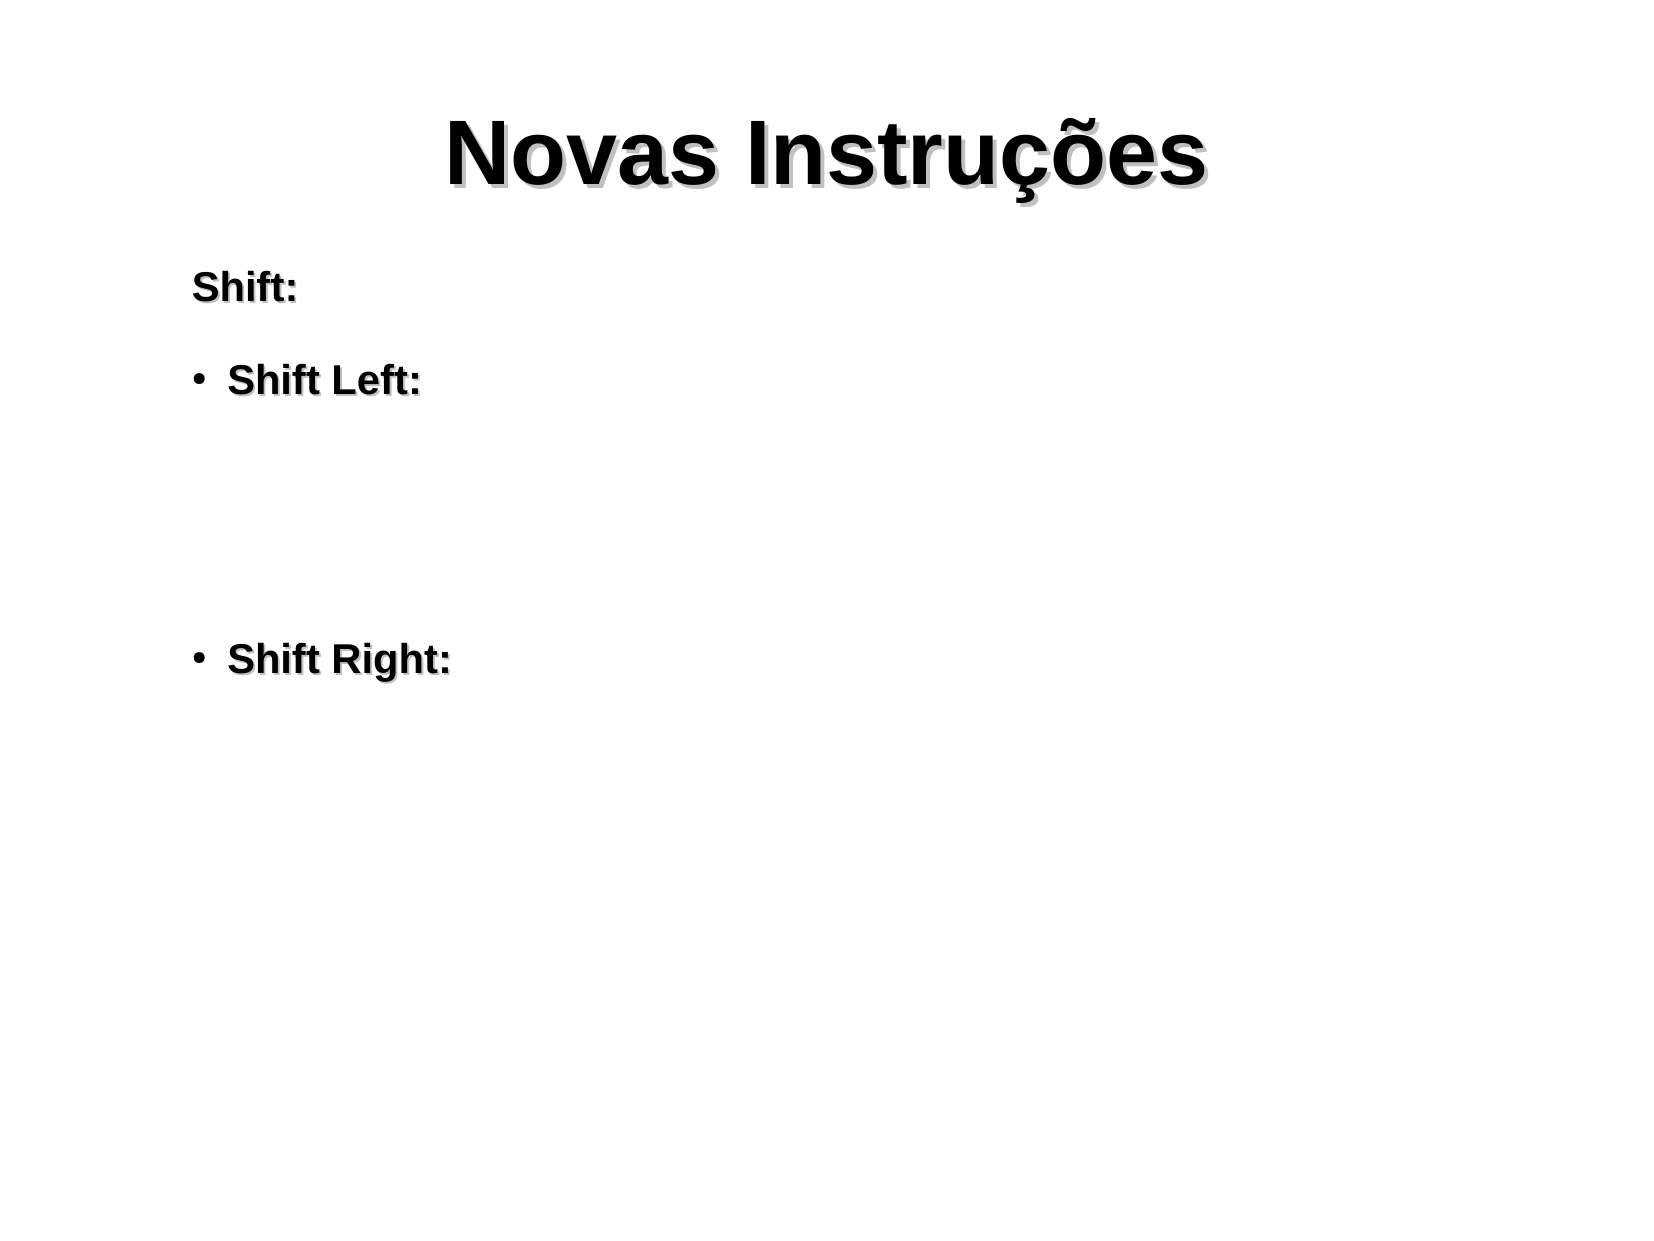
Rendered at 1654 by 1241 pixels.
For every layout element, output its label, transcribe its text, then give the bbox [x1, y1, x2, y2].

title Novas Instruções [82, 49, 1571, 257]
text_box Shift: Shift Left: Shift Right: [177, 256, 1501, 1123]
